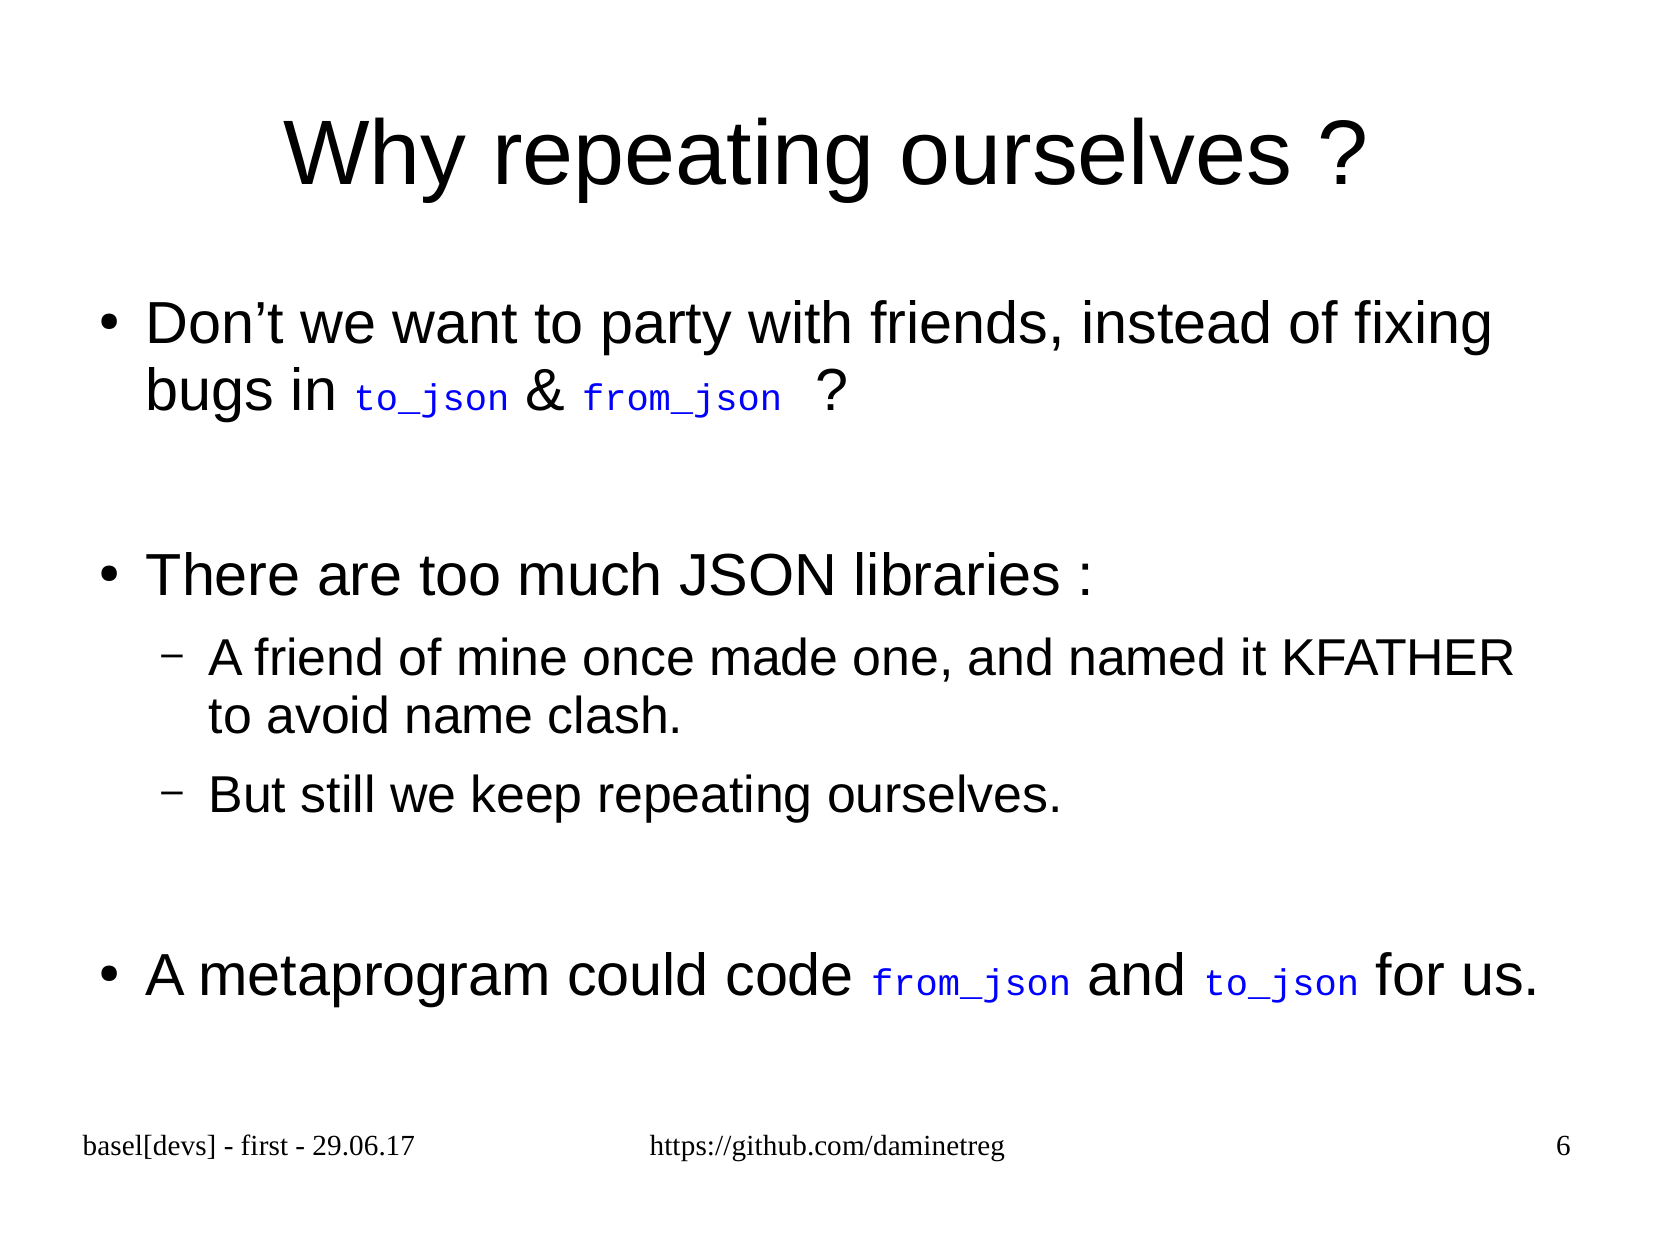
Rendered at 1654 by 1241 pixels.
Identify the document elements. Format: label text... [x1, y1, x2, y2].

title Why repeating ourselves ? [82, 49, 1571, 257]
list Don’t we want to party with friends, instead of fixing bugs in to_json & from_json ? There are too much JSON libraries : A friend of mine once made one, and named it KFATHER to avoid name clash. But still we keep repeating ourselves. A metaprogram could code from_json and to_json for us. [82, 290, 1571, 1010]
